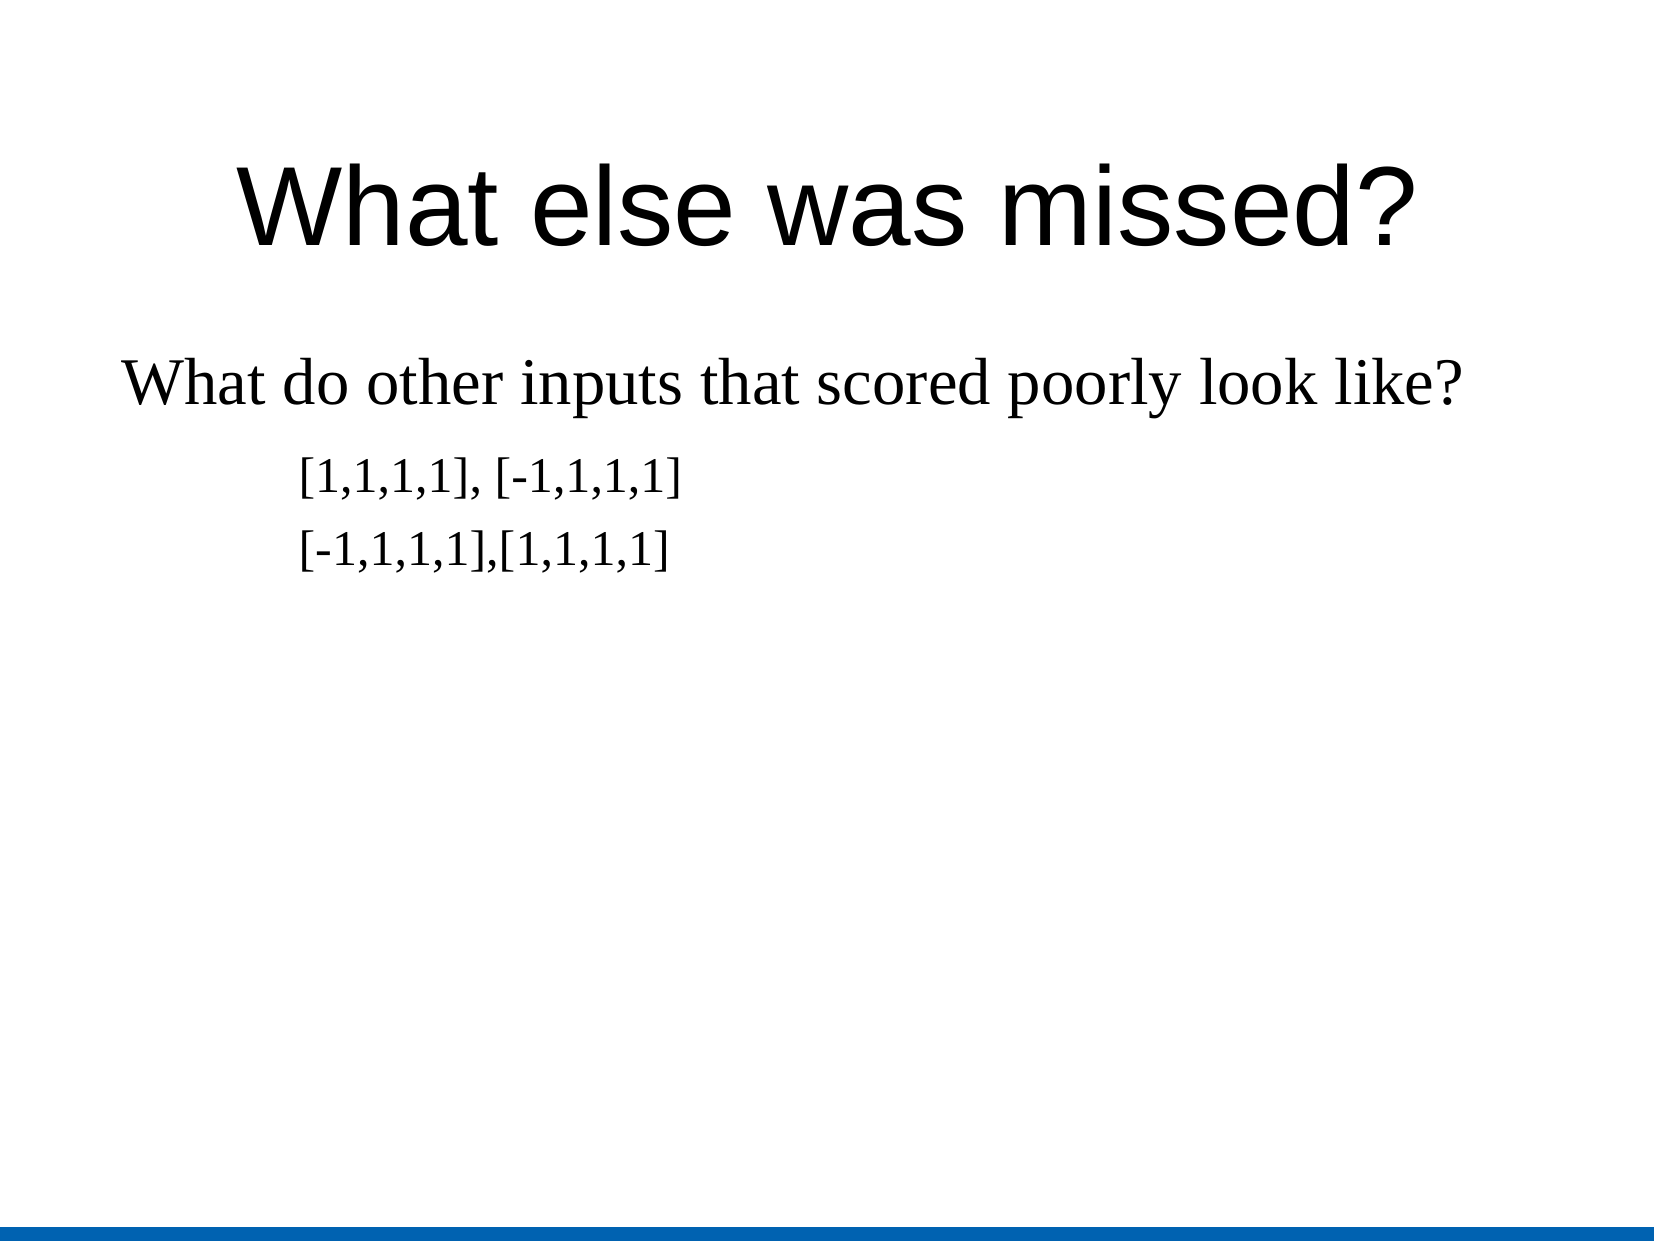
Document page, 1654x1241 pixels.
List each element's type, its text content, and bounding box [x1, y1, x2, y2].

list What do other inputs that scored poorly look like? [1,1,1,1], [-1,1,1,1] [-1,1,1,1],[1,1,1,1] [121, 344, 1533, 1127]
title What else was missed? [121, 102, 1533, 311]
